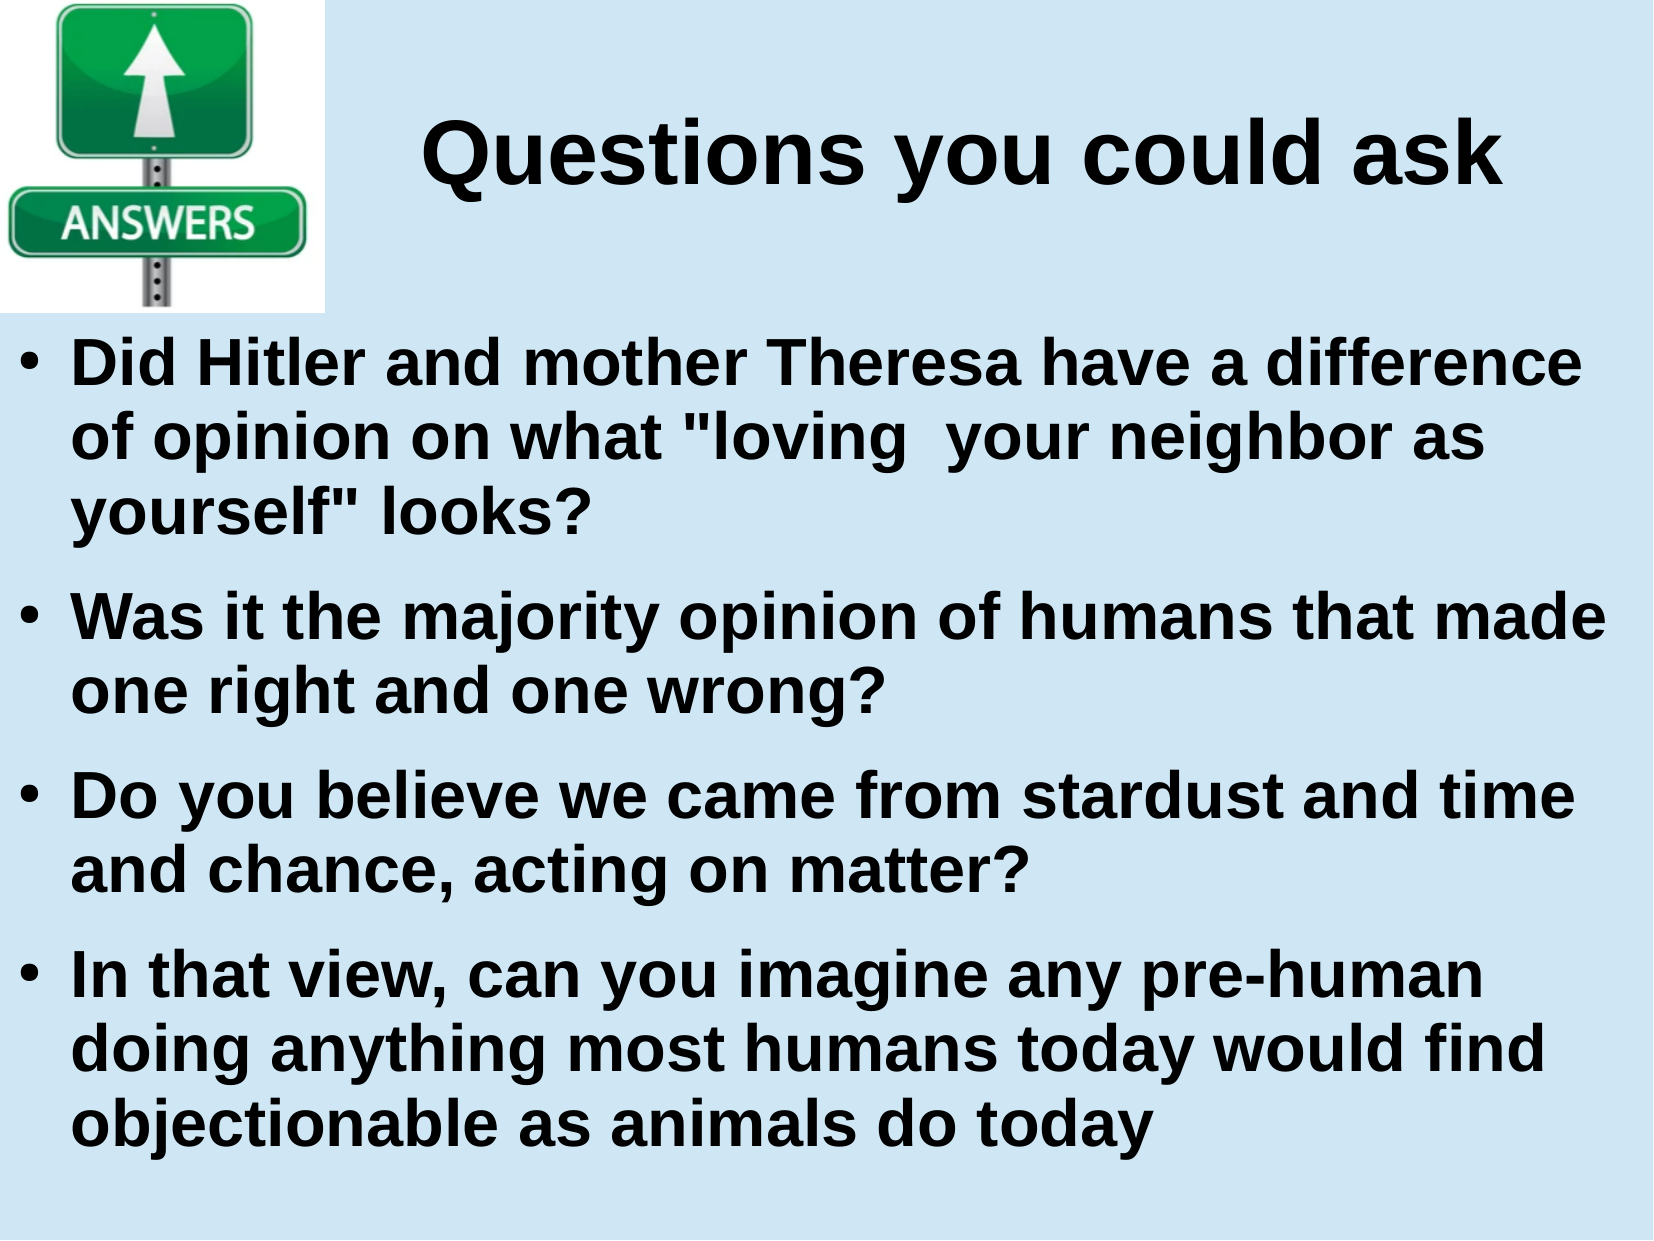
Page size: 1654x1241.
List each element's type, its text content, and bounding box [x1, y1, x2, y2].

list Did Hitler and mother Theresa have a difference of opinion on what "loving your neighbor as yourself" looks? Was it the majority opinion of humans that made one right and one wrong? Do you believe we came from stardust and time and chance, acting on matter? In that view, can you imagine any pre-human doing anything most humans today would find objectionable as animals do today [0, 324, 1654, 1241]
title Questions you could ask [354, 49, 1571, 257]
picture [0, 0, 325, 313]
